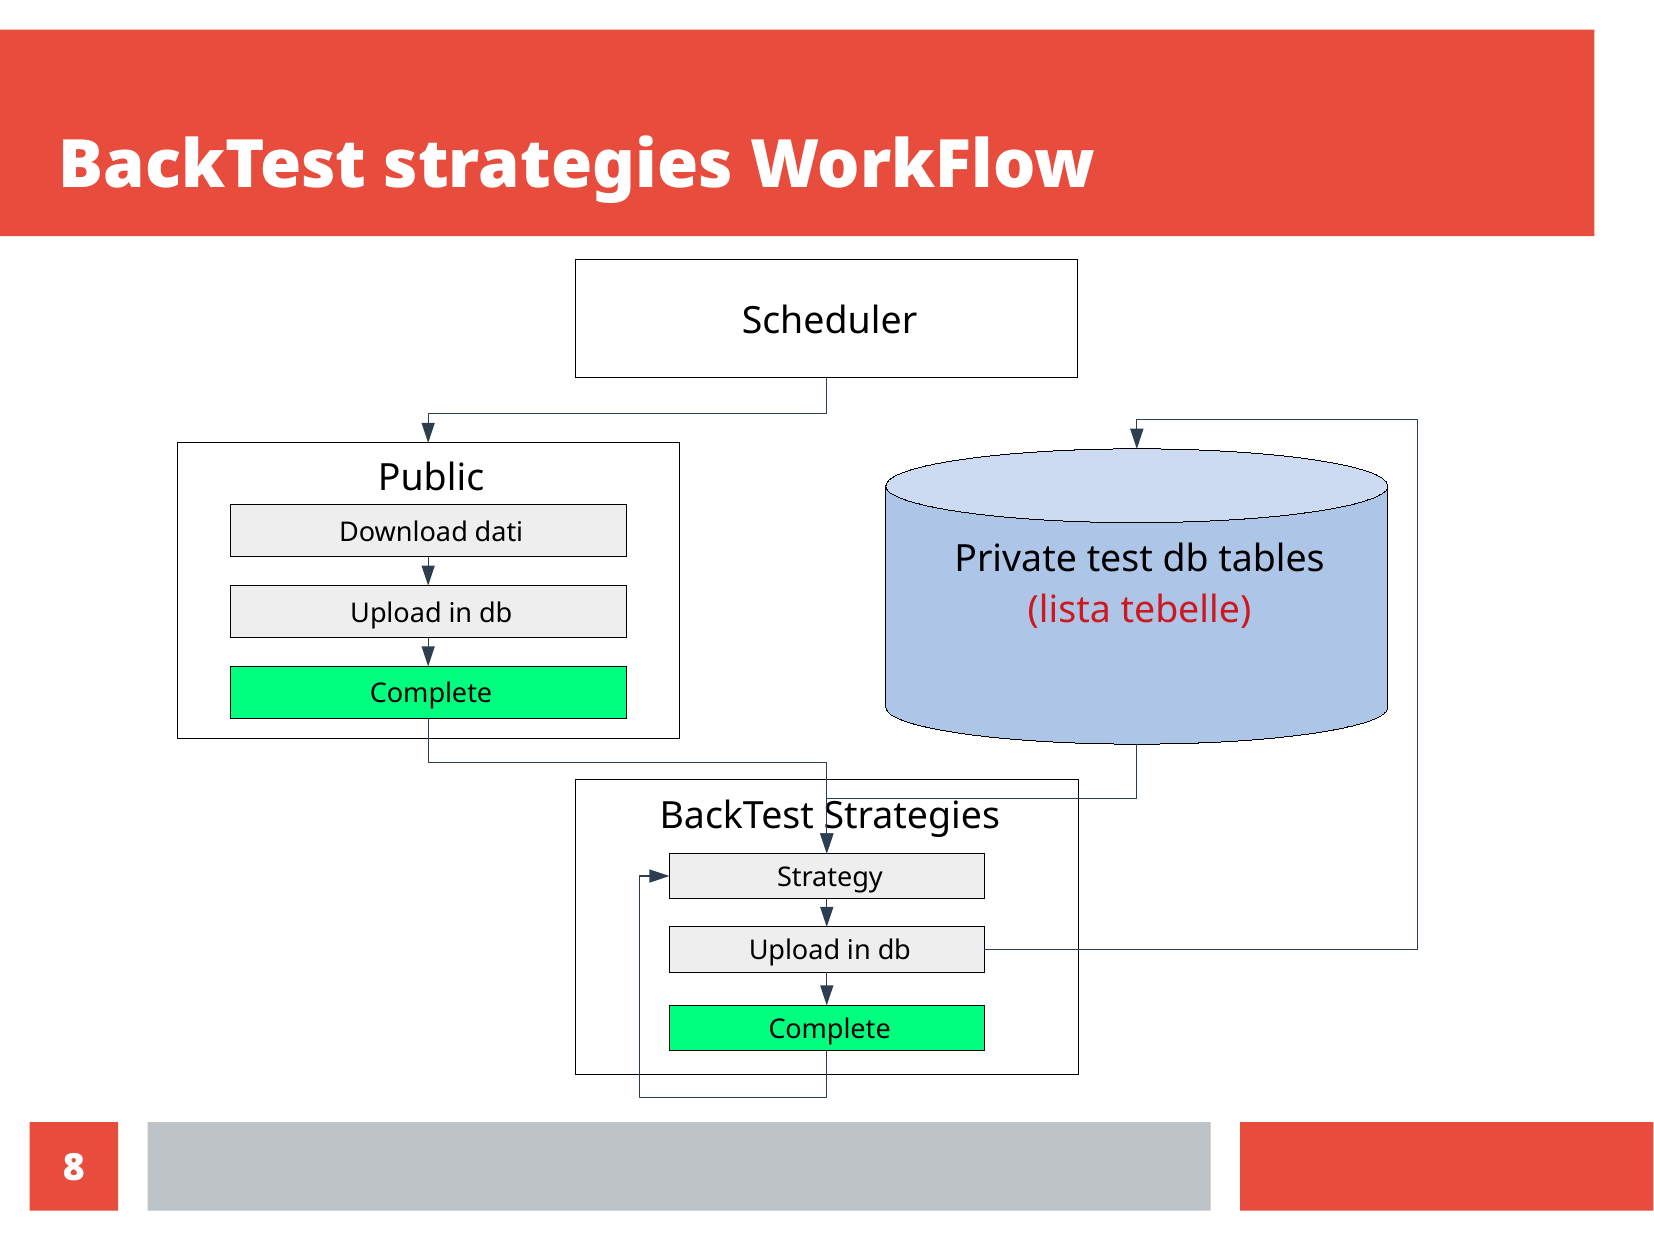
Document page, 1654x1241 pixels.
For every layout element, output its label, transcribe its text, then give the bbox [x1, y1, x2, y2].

text_box Strategy [669, 853, 985, 899]
text_box Scheduler [575, 259, 1078, 378]
text_box BackTest Strategies [827, 950, 1079, 1075]
text_box Public [177, 442, 680, 739]
text_box Complete [669, 1005, 985, 1051]
text_box BackTest Strategies [640, 877, 826, 1075]
text_box Upload in db [230, 585, 627, 638]
text_box BackTest Strategies [827, 799, 1079, 949]
text_box Private test db tables (lista tebelle) [885, 487, 1388, 745]
text_box Download dati [230, 504, 627, 557]
text_box BackTest Strategies [827, 779, 1079, 798]
text_box Complete [230, 666, 627, 719]
text_box BackTest Strategies [575, 779, 826, 1075]
text_box Upload in db [669, 926, 985, 973]
title BackTest strategies WorkFlow [59, 59, 1595, 207]
